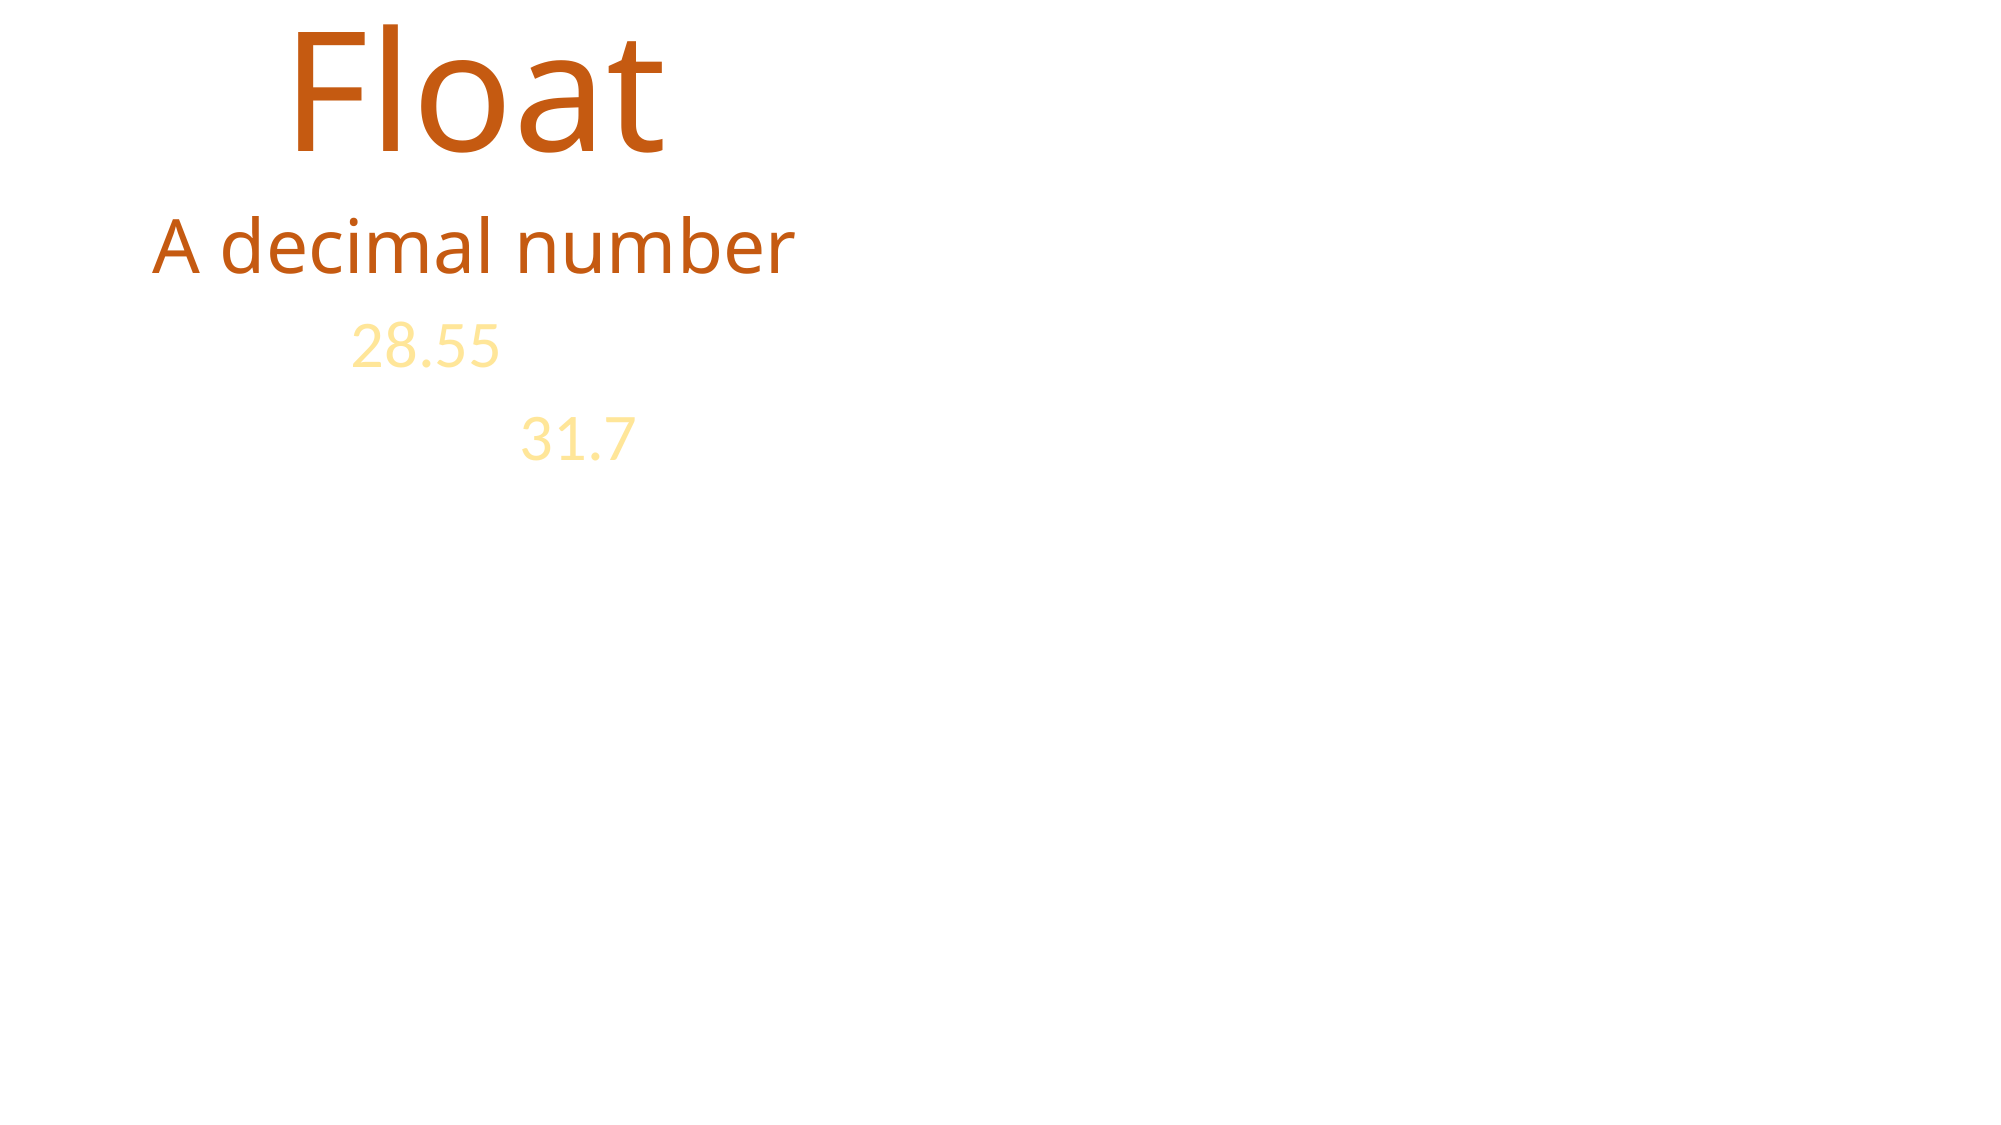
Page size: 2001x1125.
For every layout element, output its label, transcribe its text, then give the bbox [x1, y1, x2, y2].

list Float A decimal number price = 28.55 percentage = 31.7 [137, 0, 1863, 1014]
